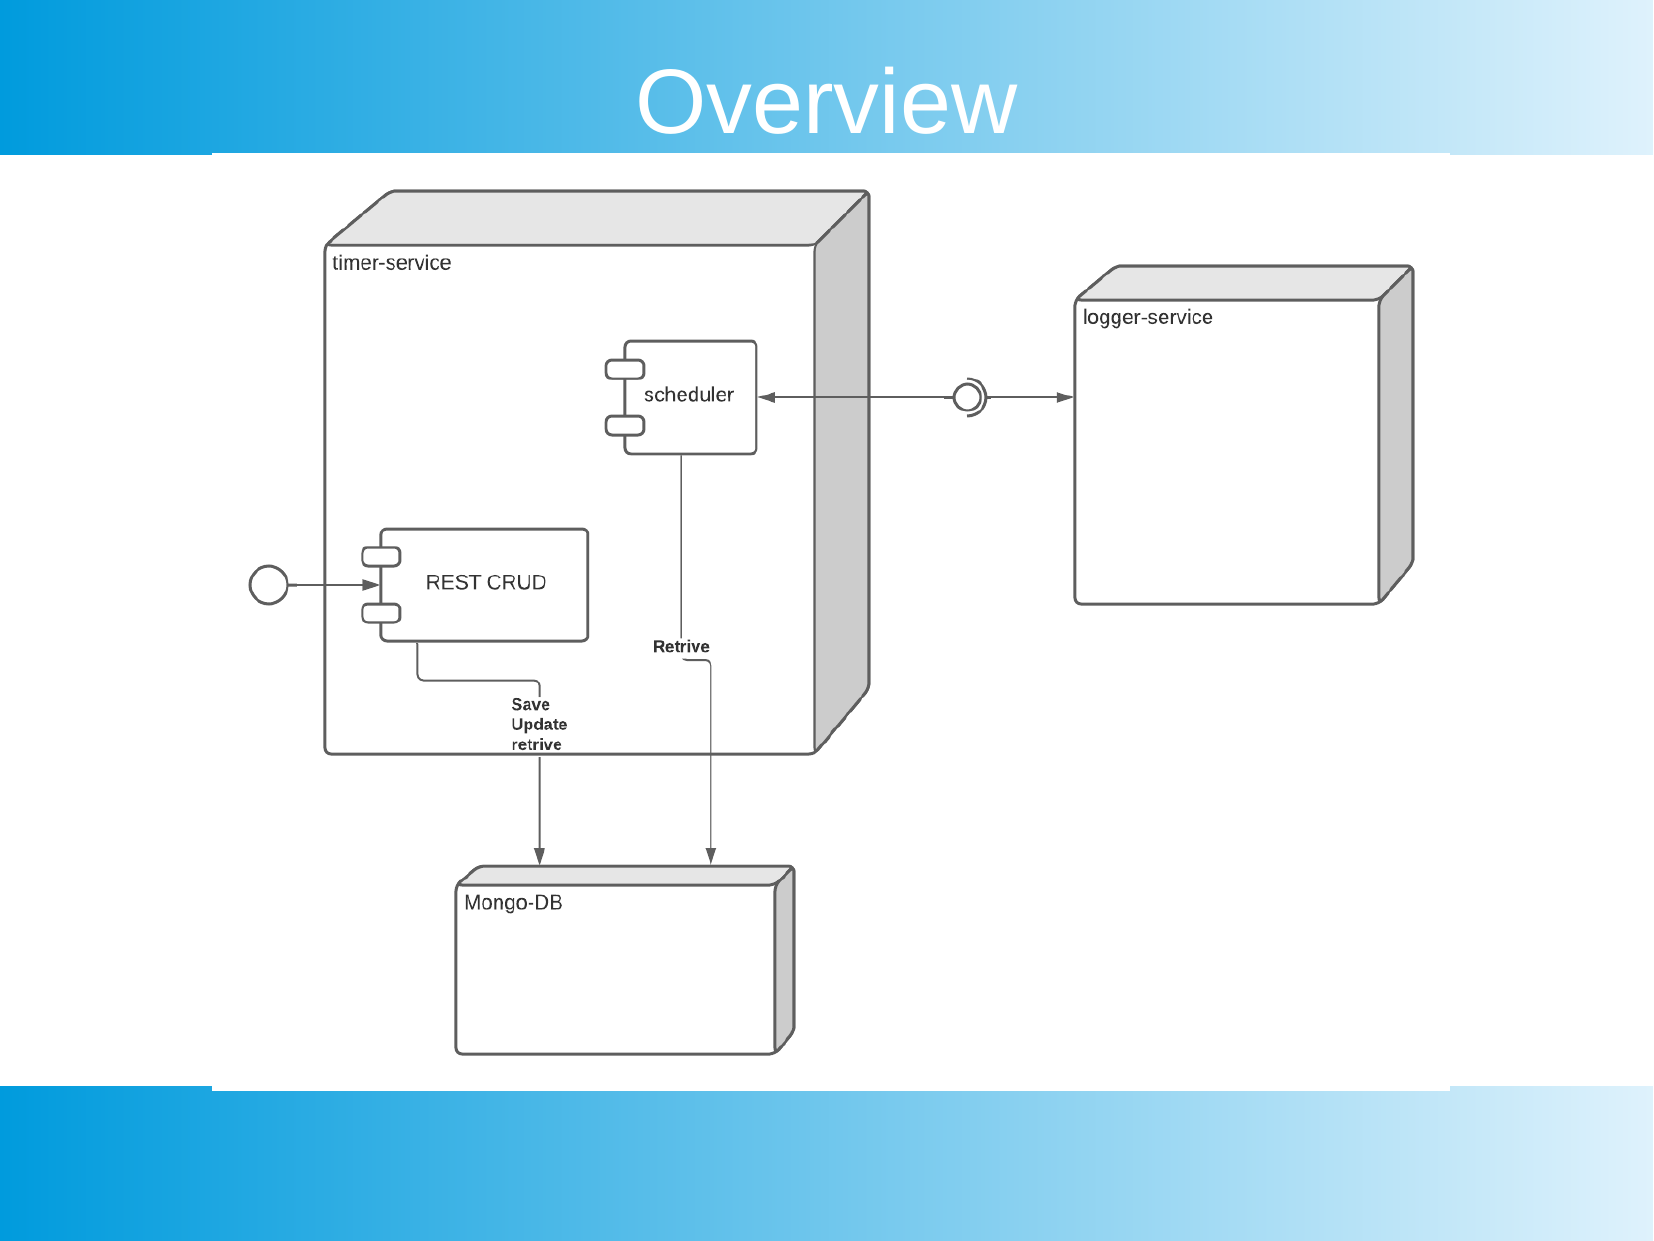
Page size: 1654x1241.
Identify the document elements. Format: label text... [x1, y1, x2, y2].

title Overview [82, 49, 1571, 155]
picture [212, 153, 1450, 1091]
